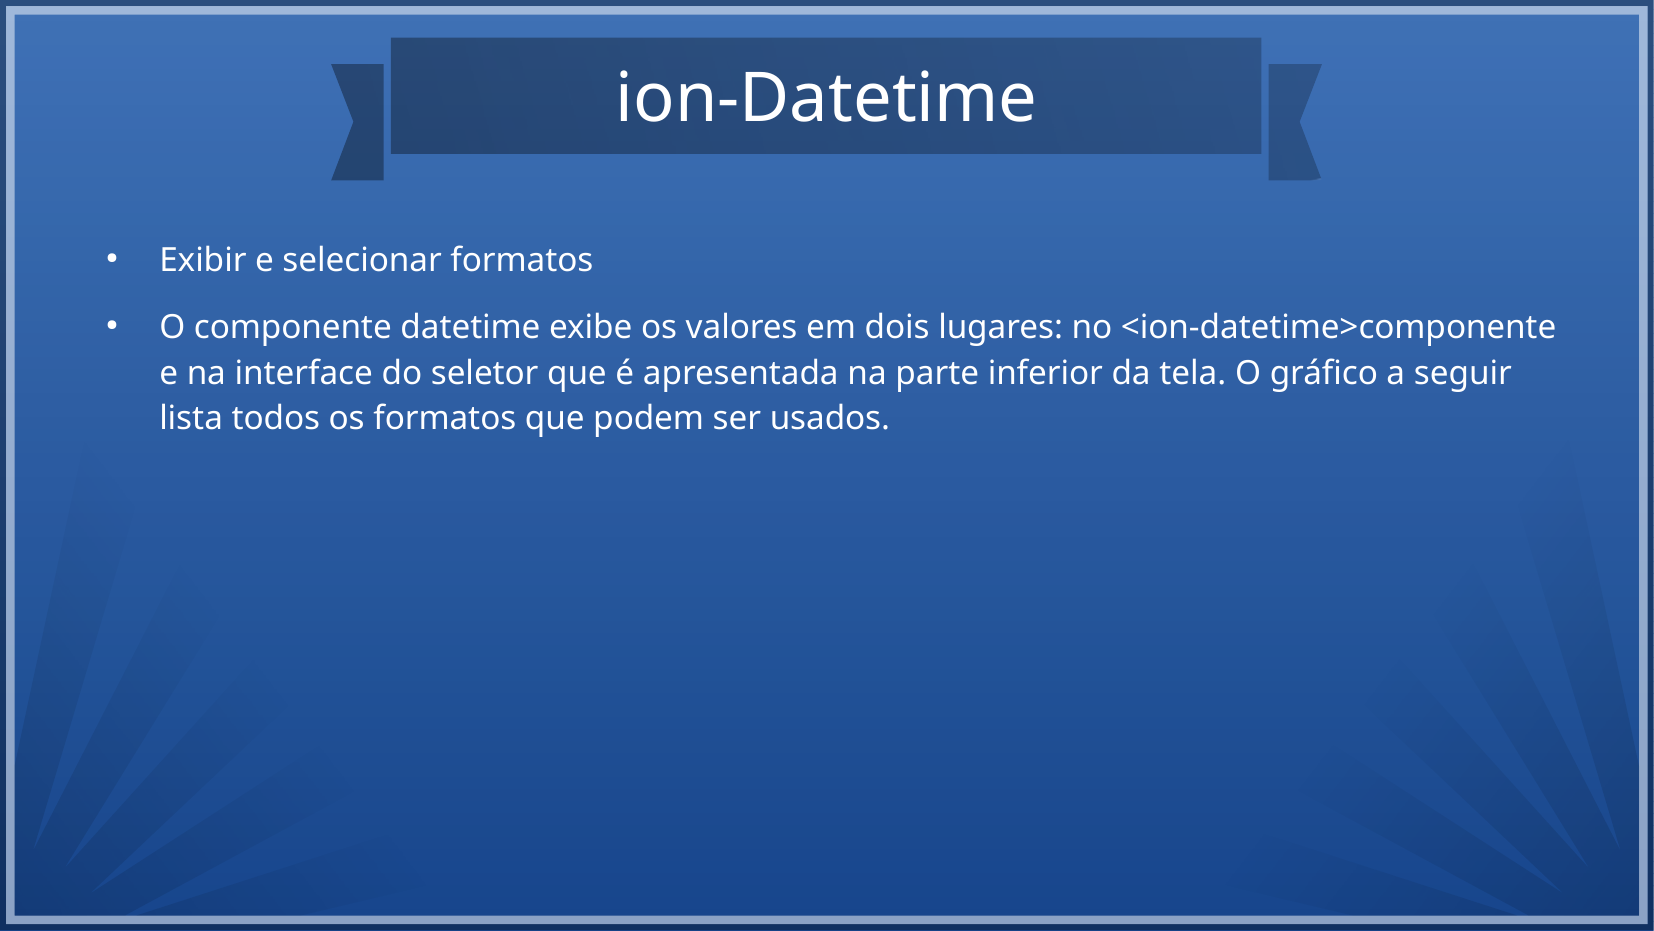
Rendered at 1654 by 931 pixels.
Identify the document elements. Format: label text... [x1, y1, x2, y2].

list Exibir e selecionar formatos O componente datetime exibe os valores em dois lugares: no <ion-datetime>componente e na interface do seletor que é apresentada na parte inferior da tela. O gráfico a seguir lista todos os formatos que podem ser usados. [88, 236, 1577, 860]
title ion-Datetime [389, 35, 1264, 154]
